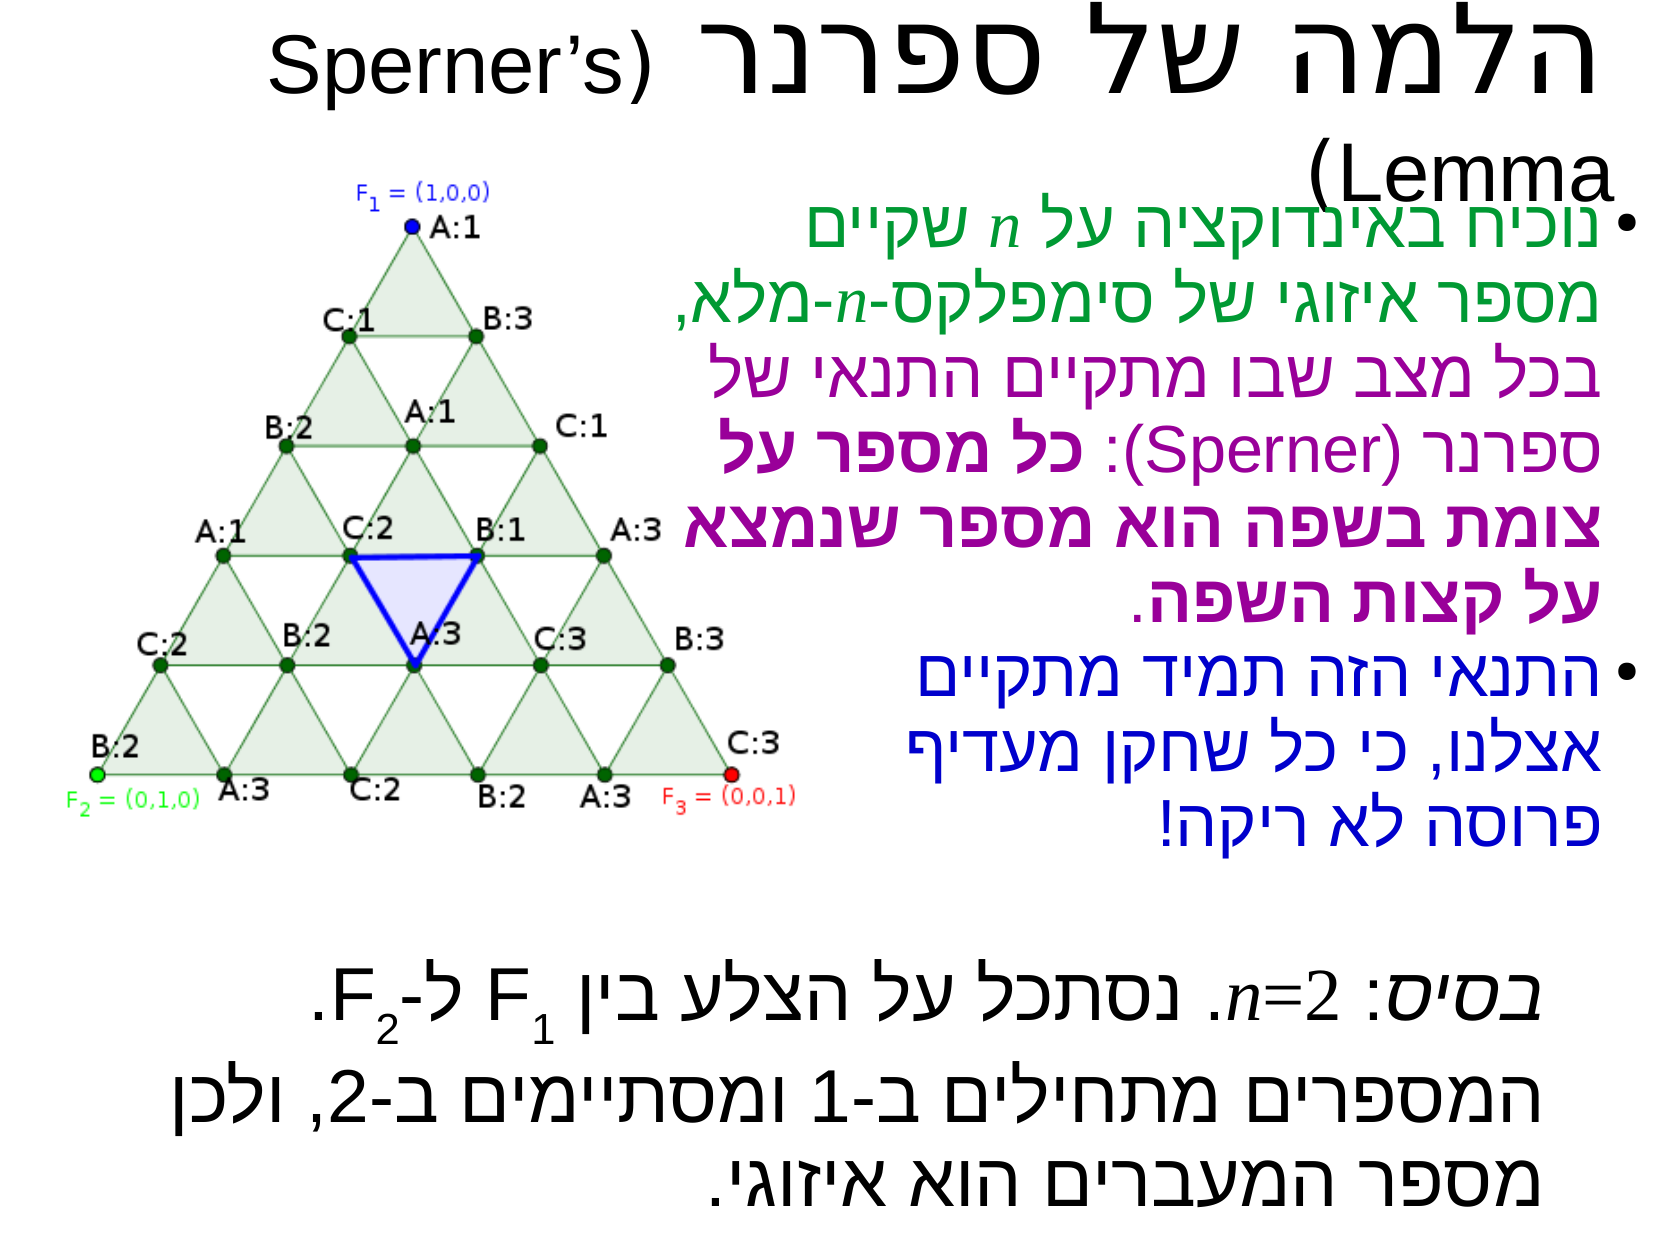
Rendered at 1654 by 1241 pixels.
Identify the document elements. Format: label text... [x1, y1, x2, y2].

title הלמה של ספרנר (Sperner’s Lemma) [30, 7, 1654, 181]
text_box בסיס: n=2. נסתכל על הצלע בין F1 ל-F2. המספרים מתחילים ב-1 ומסתיימים ב-2, ולכן מספר המעברים הוא איזוגי. [30, 945, 1561, 1230]
picture [42, 167, 811, 855]
text_box נוכיח באינדוקציה על n שקיים מספר איזוגי של סימפלקס-n-מלא, בכל מצב שבו מתקיים התנאי של ספרנר (Sperner): כל מספר על צומת בשפה הוא מספר שנמצא על קצות השפה. התנאי הזה תמיד מתקיים אצלנו, כי כל שחקן מעדיף פרוסה לא ריקה! [600, 180, 1654, 958]
